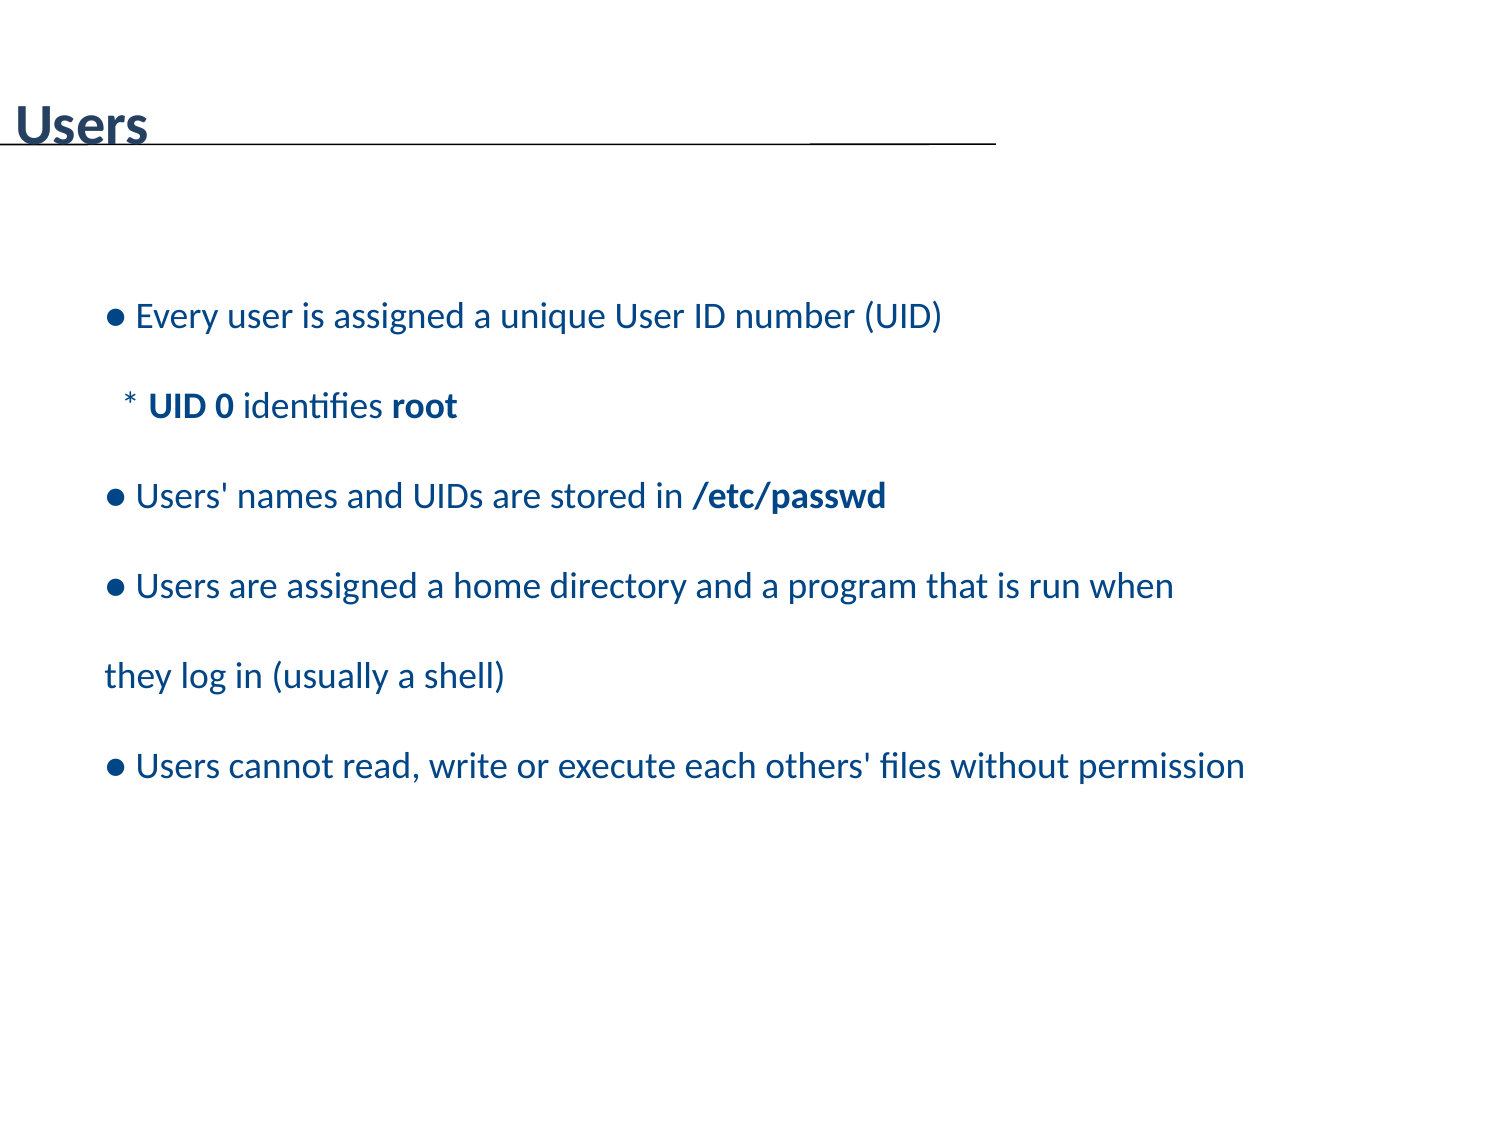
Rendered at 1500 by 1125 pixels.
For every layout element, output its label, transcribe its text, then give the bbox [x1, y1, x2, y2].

text_box Users [0, 79, 1051, 165]
text_box ● Every user is assigned a unique User ID number (UID) * UID 0 identifies root ● Users' names and UIDs are stored in /etc/passwd ● Users are assigned a home directory and a program that is run when they log in (usually a shell) ● Users cannot read, write or execute each others' files without permission [89, 239, 1275, 787]
